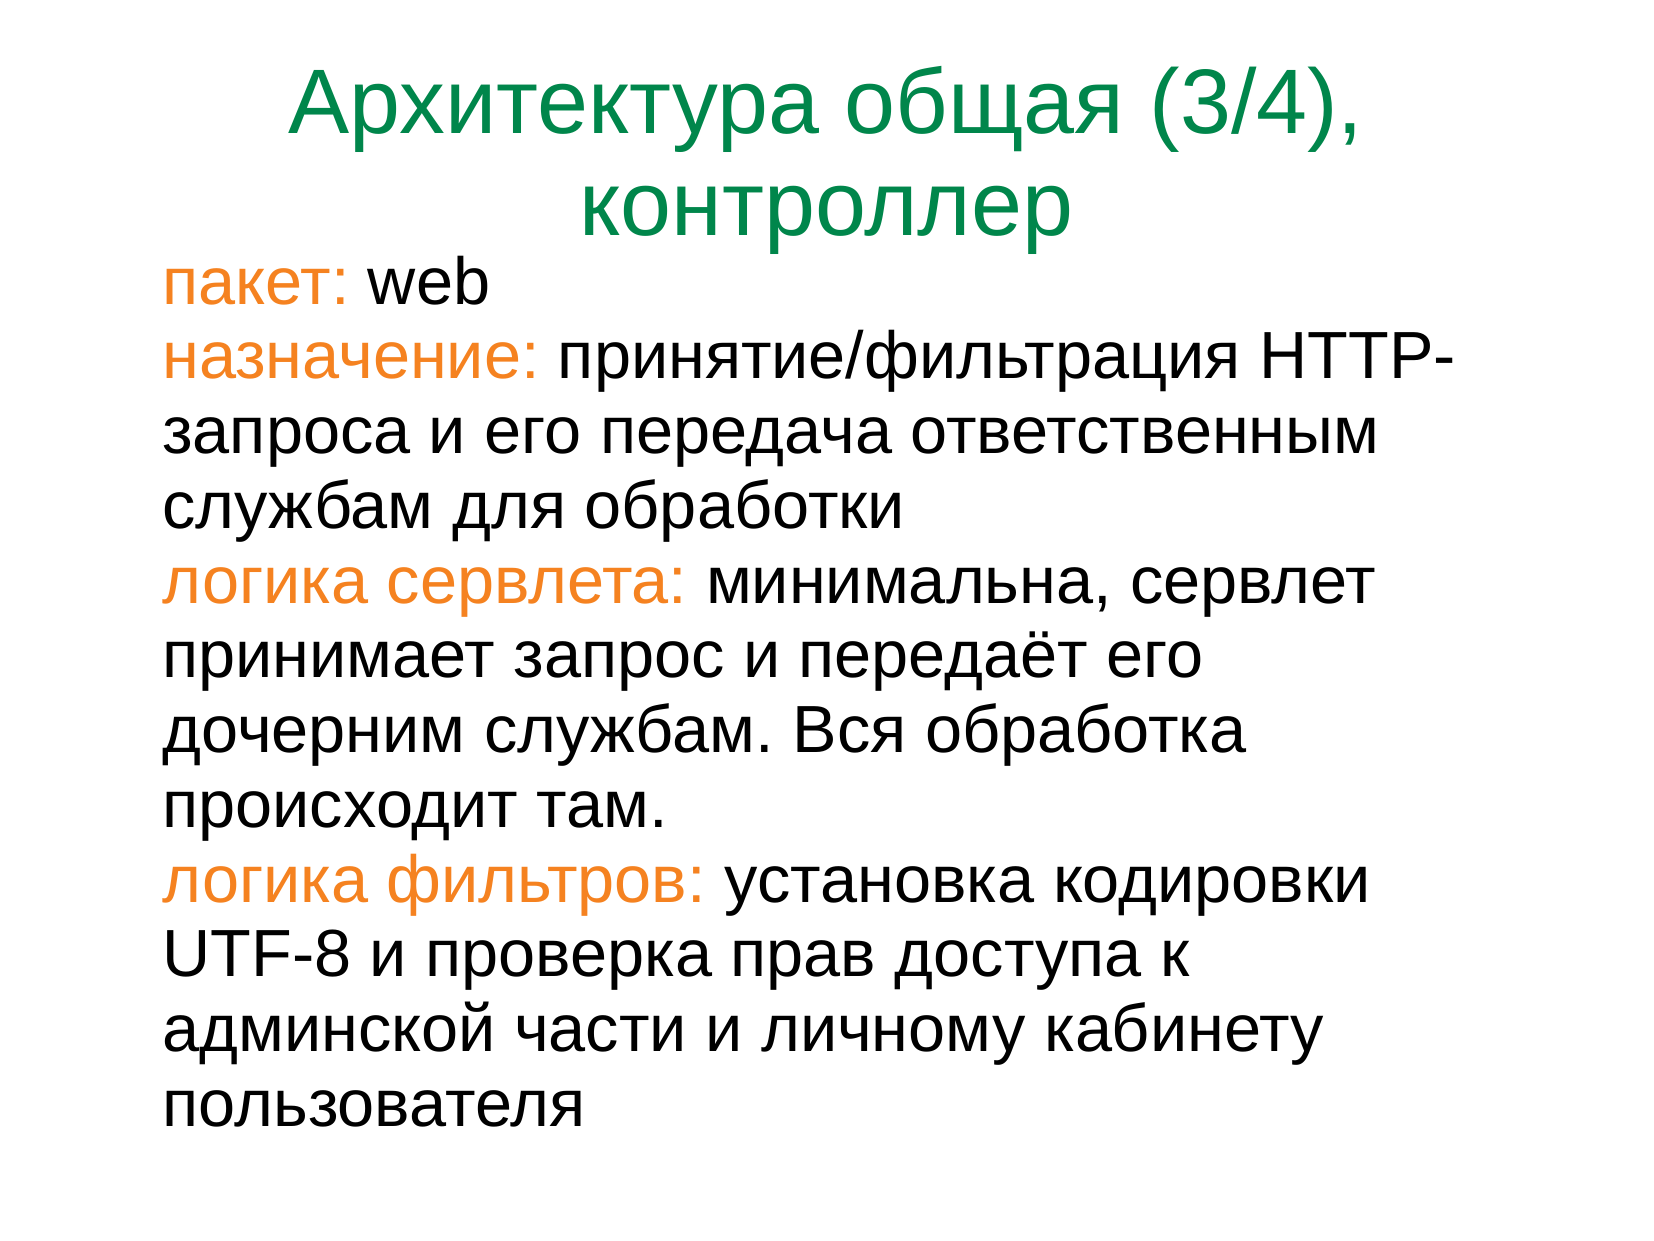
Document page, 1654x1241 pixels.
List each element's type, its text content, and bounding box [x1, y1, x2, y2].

text_box пакет: web назначение: принятие/фильтрация HTTP-запроса и его передача ответственным службам для обработки логика сервлета: минимальна, сервлет принимает запрос и передаёт его дочерним службам. Вся обработка происходит там. логика фильтров: установка кодировки UTF-8 и проверка прав доступа к админской части и личному кабинету пользователя [147, 236, 1536, 1142]
title Архитектура общая (3/4), контроллер [29, 49, 1625, 257]
